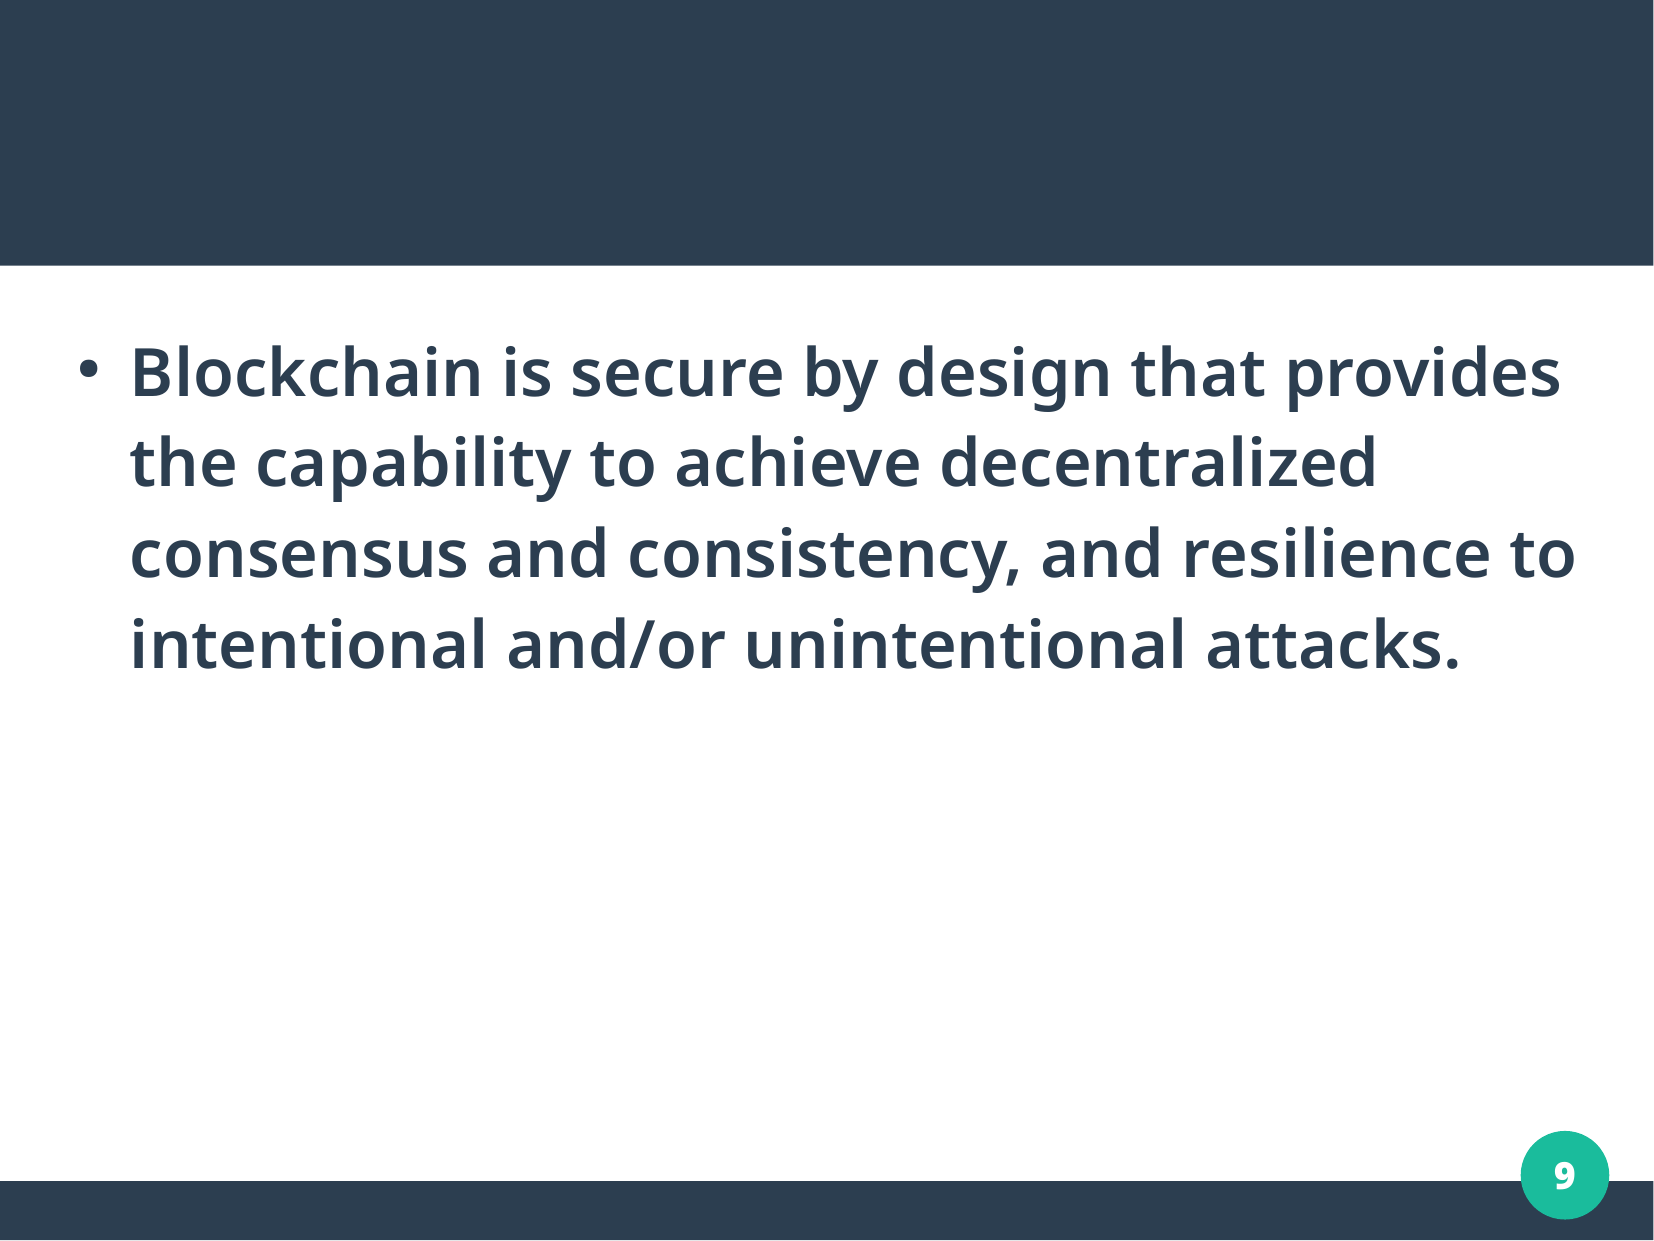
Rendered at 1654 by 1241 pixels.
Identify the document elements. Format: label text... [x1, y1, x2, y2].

list Blockchain is secure by design that provides the capability to achieve decentralized consensus and consistency, and resilience to intentional and/or unintentional attacks. [59, 324, 1595, 1152]
